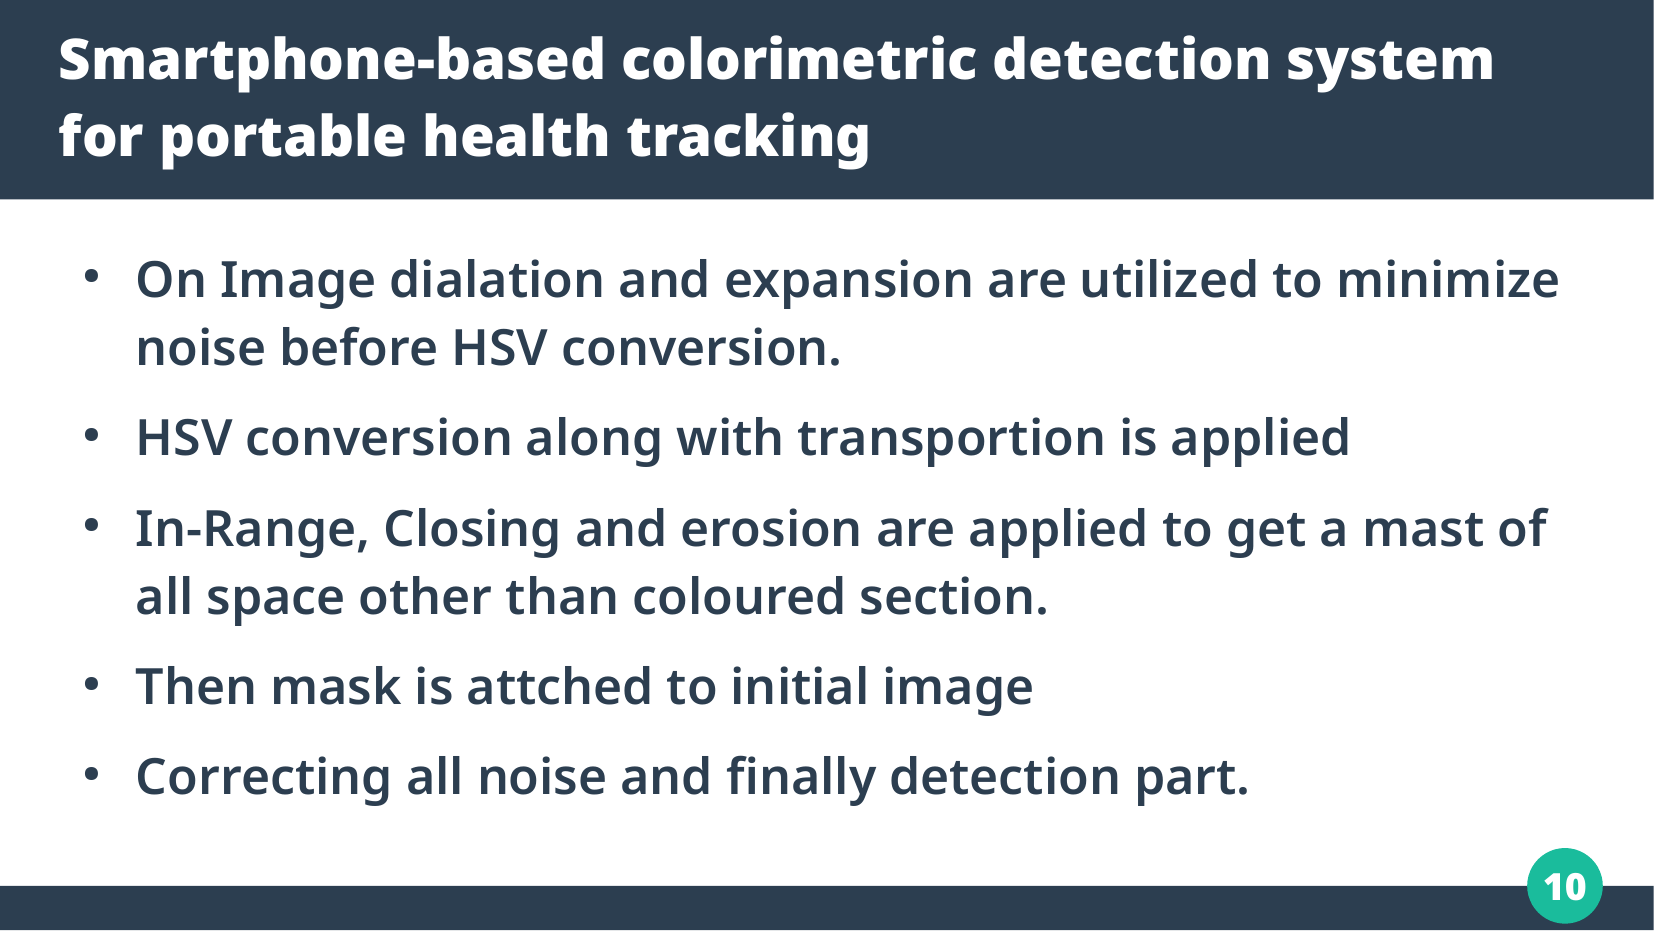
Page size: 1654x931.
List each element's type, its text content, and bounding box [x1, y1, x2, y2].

title Smartphone-based colorimetric detection system for portable health tracking [59, 37, 1595, 155]
list On Image dialation and expansion are utilized to minimize noise before HSV conversion. HSV conversion along with transportion is applied In-Range, Closing and erosion are applied to get a mast of all space other than coloured section. Then mask is attched to initial image Correcting all noise and finally detection part. [64, 243, 1601, 864]
